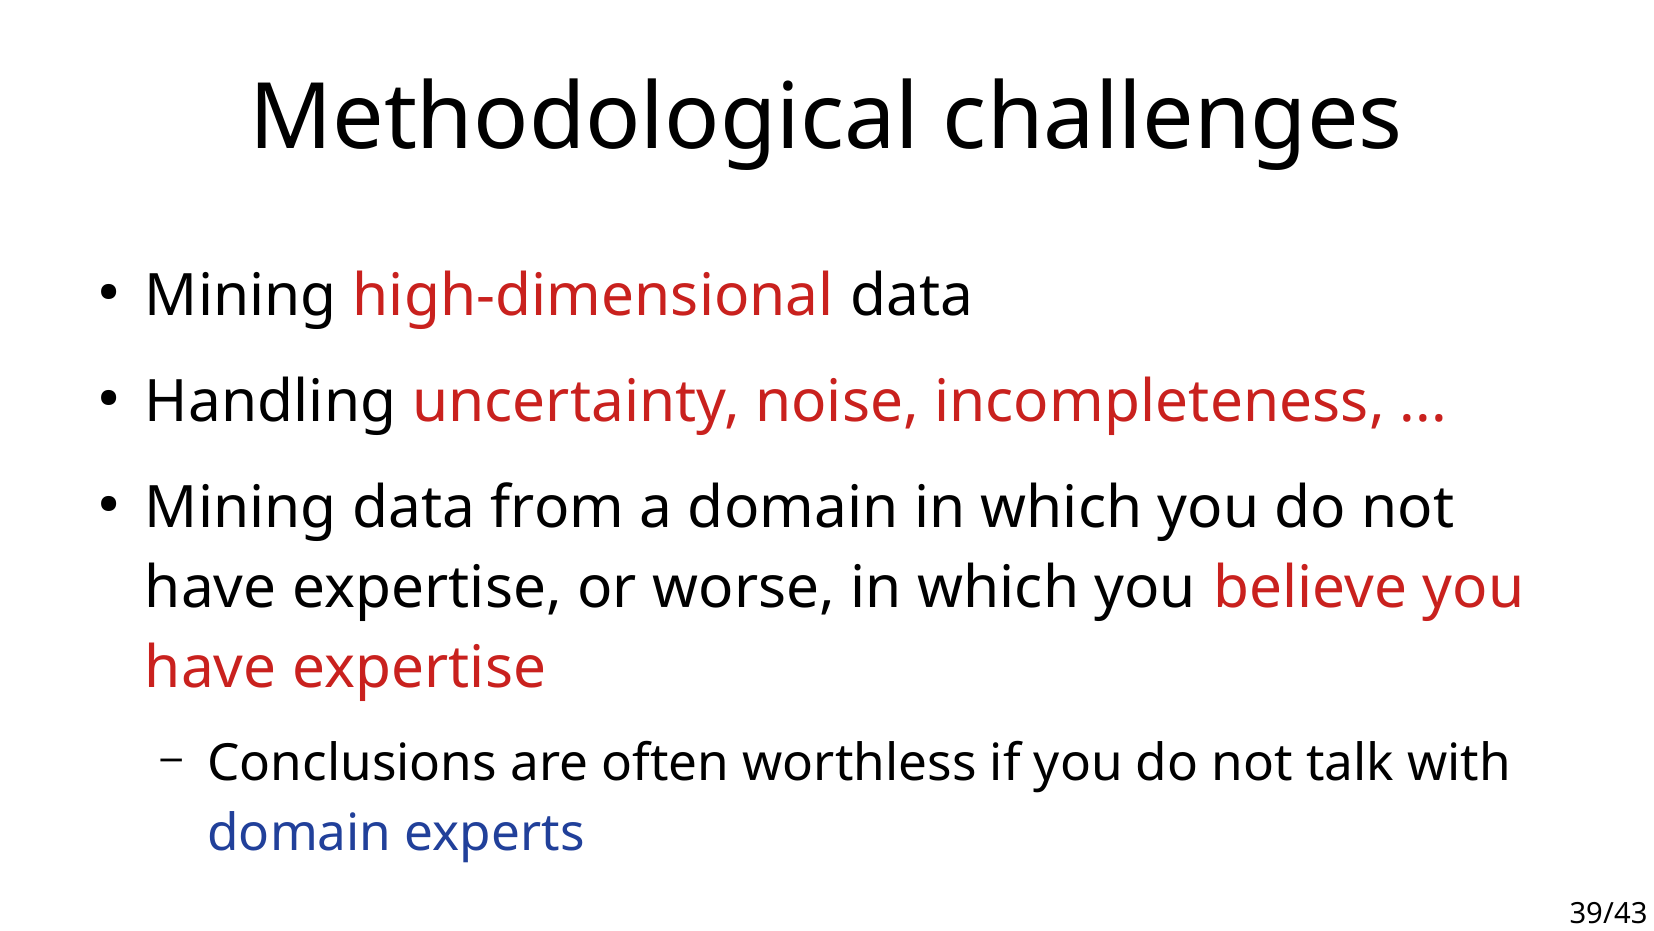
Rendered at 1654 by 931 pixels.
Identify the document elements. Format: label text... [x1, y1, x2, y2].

list Mining high-dimensional data Handling uncertainty, noise, incompleteness, ... Mining data from a domain in which you do not have expertise, or worse, in which you believe you have expertise Conclusions are often worthless if you do not talk with domain experts [82, 253, 1571, 871]
title Methodological challenges [82, 1, 1571, 226]
